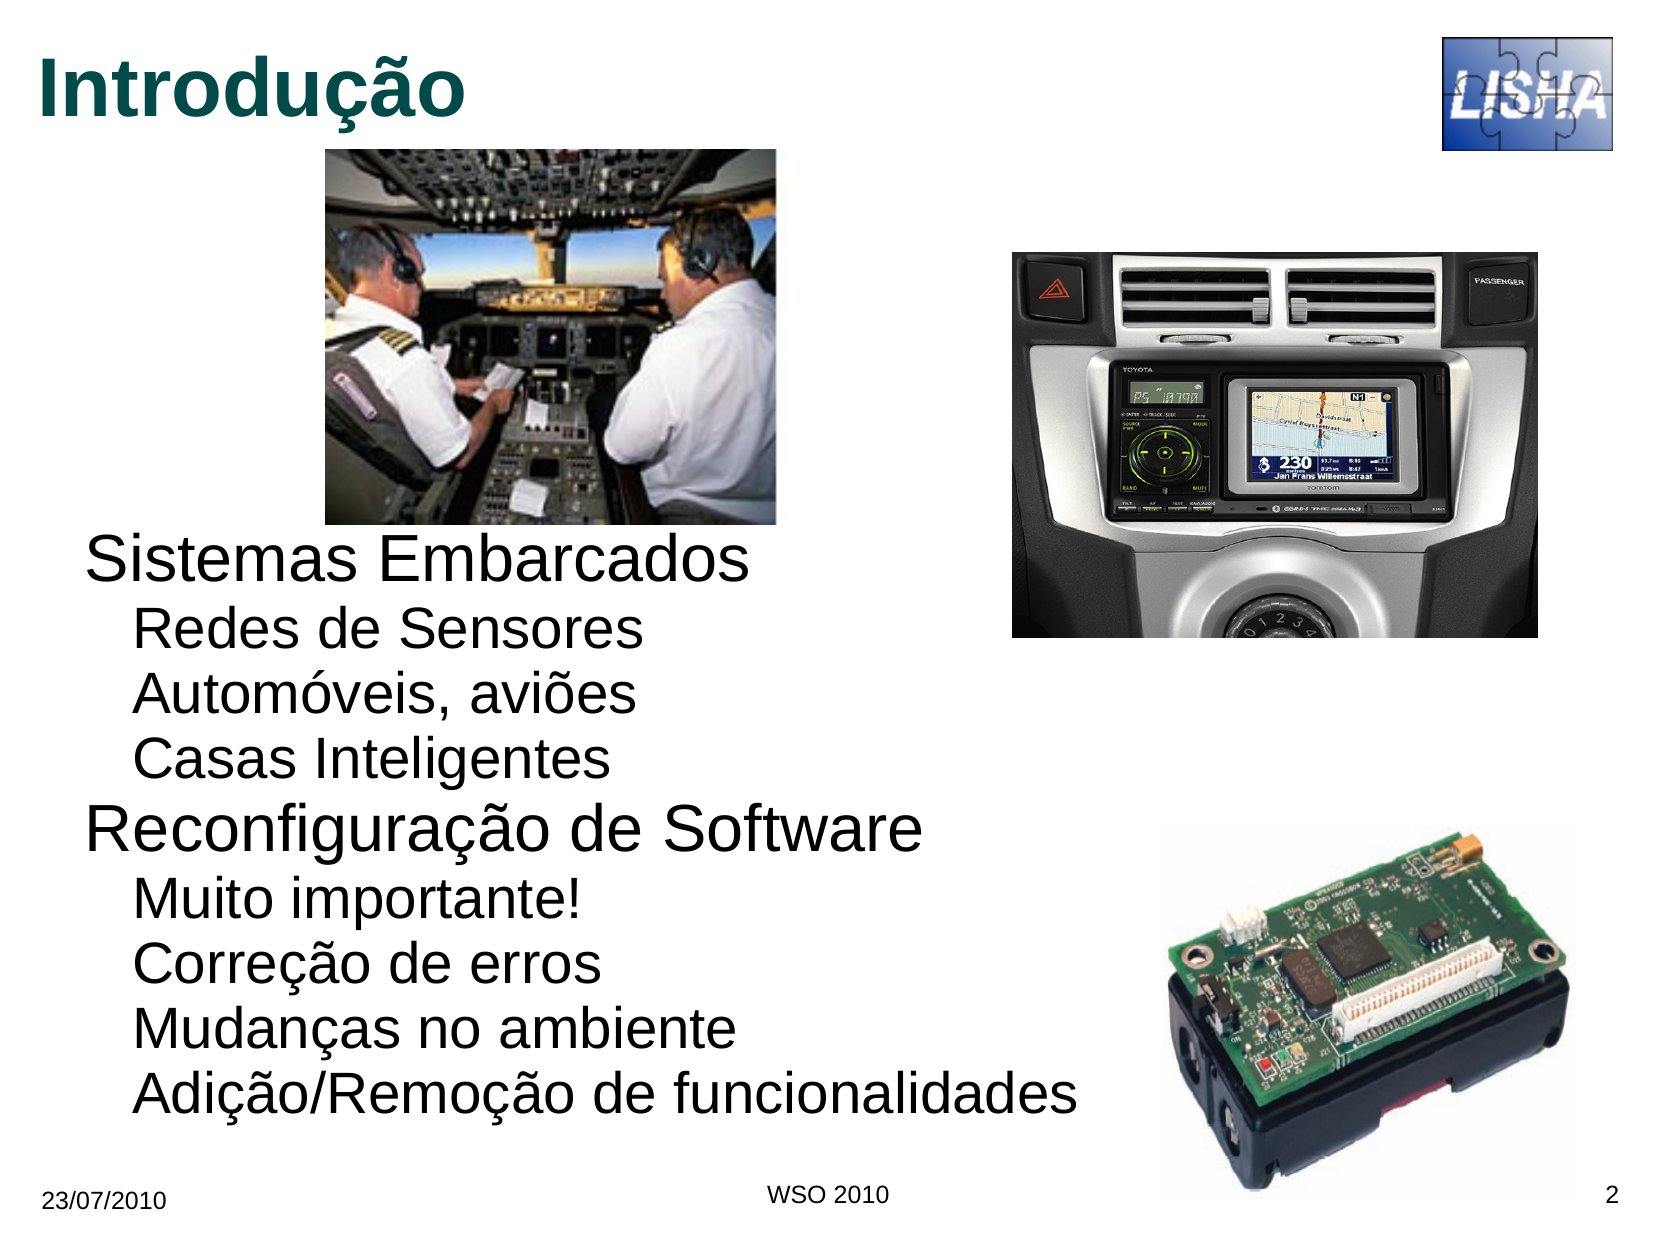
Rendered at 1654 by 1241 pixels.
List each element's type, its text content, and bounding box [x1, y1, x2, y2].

picture [1442, 37, 1613, 151]
title Introdução [37, 37, 1426, 151]
picture [1162, 824, 1576, 1201]
picture [1012, 252, 1538, 638]
list Sistemas Embarcados Redes de Sensores Automóveis, aviões Casas Inteligentes Reconfiguração de Software Muito importante! Correção de erros Mudanças no ambiente Adição/Remoção de funcionalidades [37, 521, 1613, 1201]
picture [325, 149, 788, 526]
